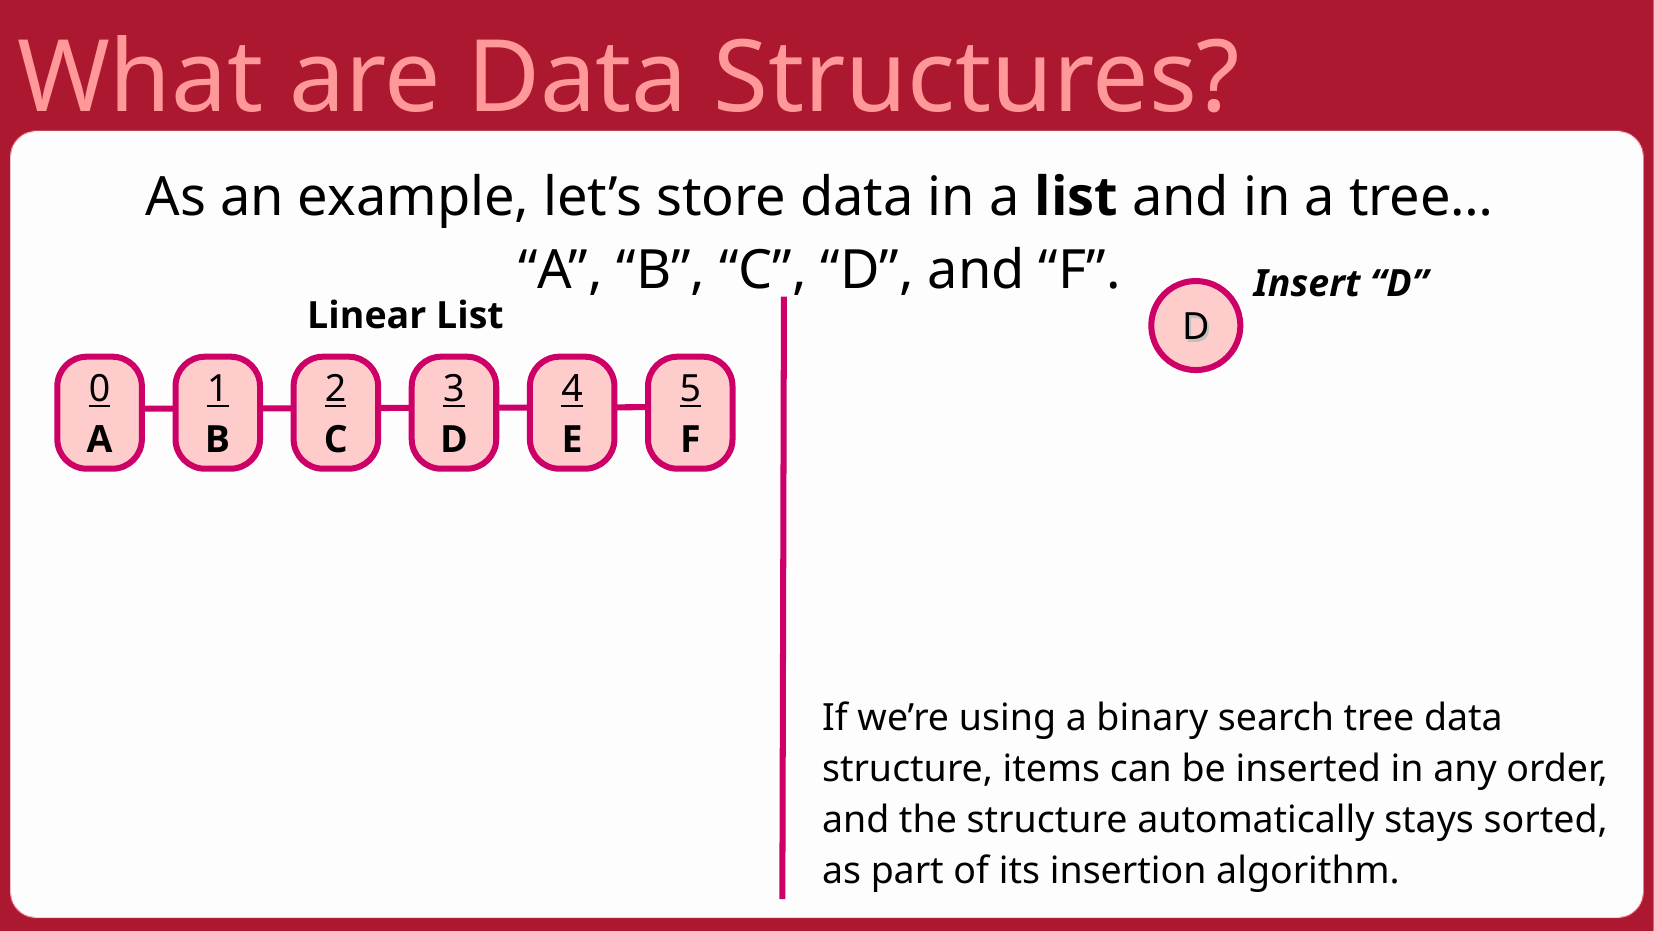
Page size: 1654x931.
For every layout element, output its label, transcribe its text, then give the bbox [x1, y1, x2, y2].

picture [0, 0, 1654, 931]
text_box 2 C [293, 356, 379, 469]
text_box 0 A [57, 356, 142, 469]
text_box 5 F [648, 356, 733, 469]
title What are Data Structures? [17, 8, 1573, 136]
text_box 3 D [411, 356, 497, 469]
text_box Linear List [30, 282, 782, 346]
text_box 1 B [175, 356, 261, 469]
text_box As an example, let’s store data in a list and in a tree… “A”, “B”, “C”, “D”, and “F”. [62, 157, 1577, 279]
text_box If we’re using a binary search tree data structure, items can be inserted in any order, and the structure automatically stays sorted, as part of its insertion algorithm. [822, 690, 1615, 900]
text_box 4 E [529, 356, 615, 469]
text_box D [1151, 280, 1240, 371]
text_box Insert “D” [1217, 229, 1466, 335]
